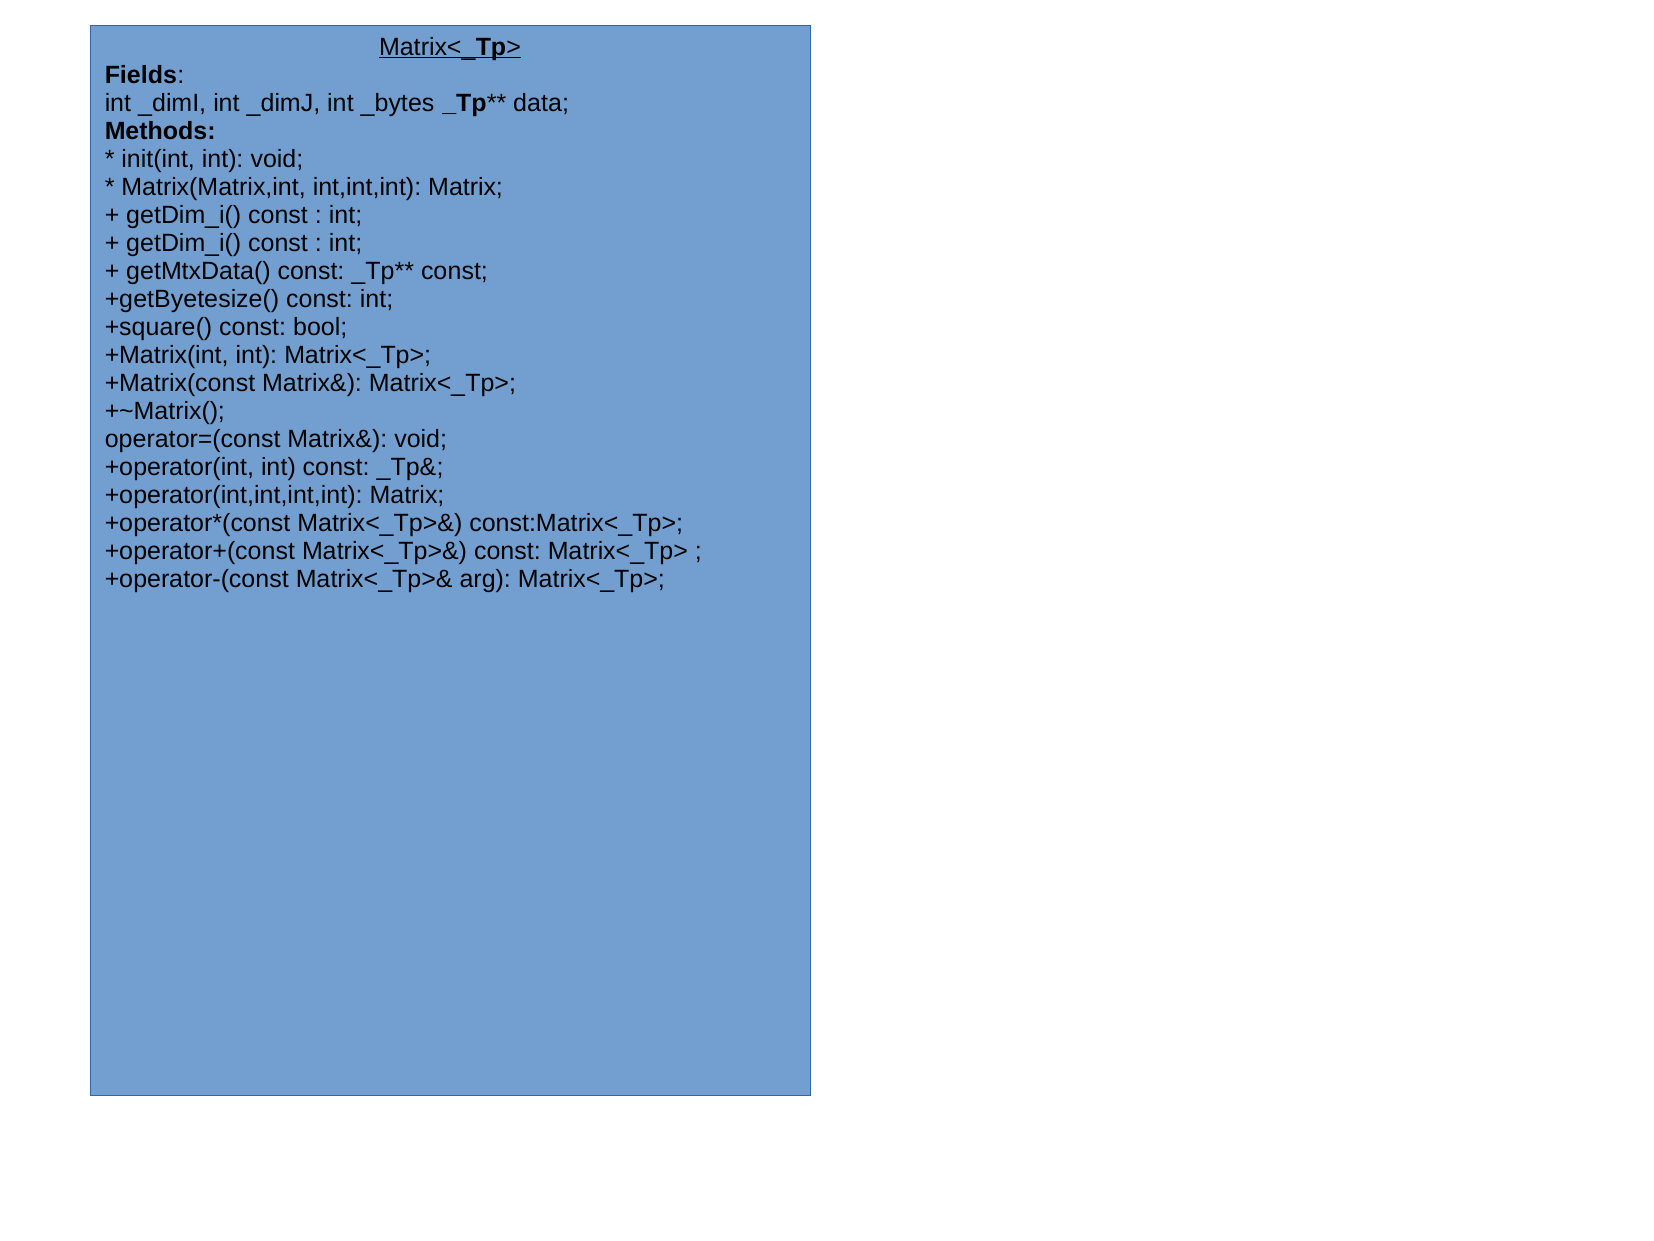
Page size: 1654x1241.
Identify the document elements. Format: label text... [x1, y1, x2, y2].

text_box Matrix<_Tp> Fields: int _dimI, int _dimJ, int _bytes _Tp** data; Methods: * init(int, int): void; * Matrix(Matrix,int, int,int,int): Matrix; + getDim_i() const : int; + getDim_i() const : int; + getMtxData() const: _Tp** const; +getByetesize() const: int; +square() const: bool; +Matrix(int, int): Matrix<_Tp>; +Matrix(const Matrix&): Matrix<_Tp>; +~Matrix(); operator=(const Matrix&): void; +operator(int, int) const: _Tp&; +operator(int,int,int,int): Matrix; +operator*(const Matrix<_Tp>&) const:Matrix<_Tp>; +operator+(const Matrix<_Tp>&) const: Matrix<_Tp> ; +operator-(const Matrix<_Tp>& arg): Matrix<_Tp>; [90, 25, 811, 1096]
